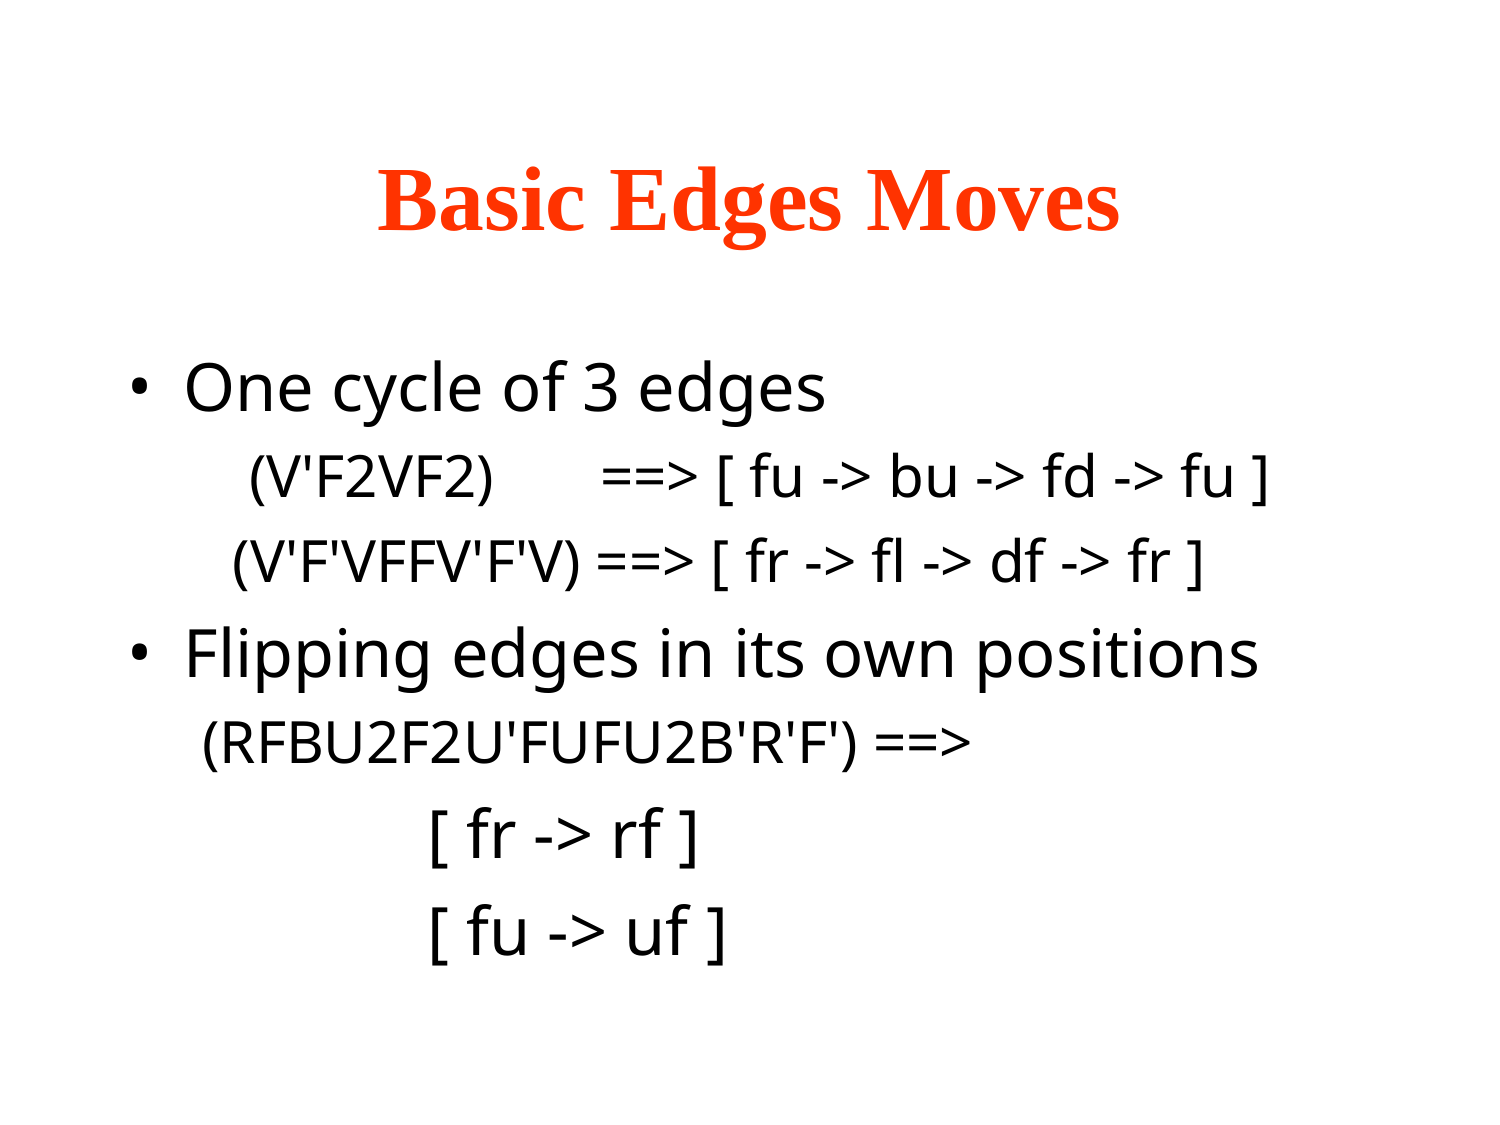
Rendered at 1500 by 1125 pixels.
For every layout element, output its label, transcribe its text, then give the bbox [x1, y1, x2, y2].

title Basic Edges Moves [112, 99, 1388, 288]
list One cycle of 3 edges (V'F2VF2) ==> [ fu -> bu -> fd -> fu ] (V'F'VFFV'F'V) ==> [ fr -> fl -> df -> fr ] Flipping edges in its own positions (RFBU2F2U'FUFU2B'R'F') ==> [ fr -> rf ] [ fu -> uf ] [112, 337, 1388, 1013]
